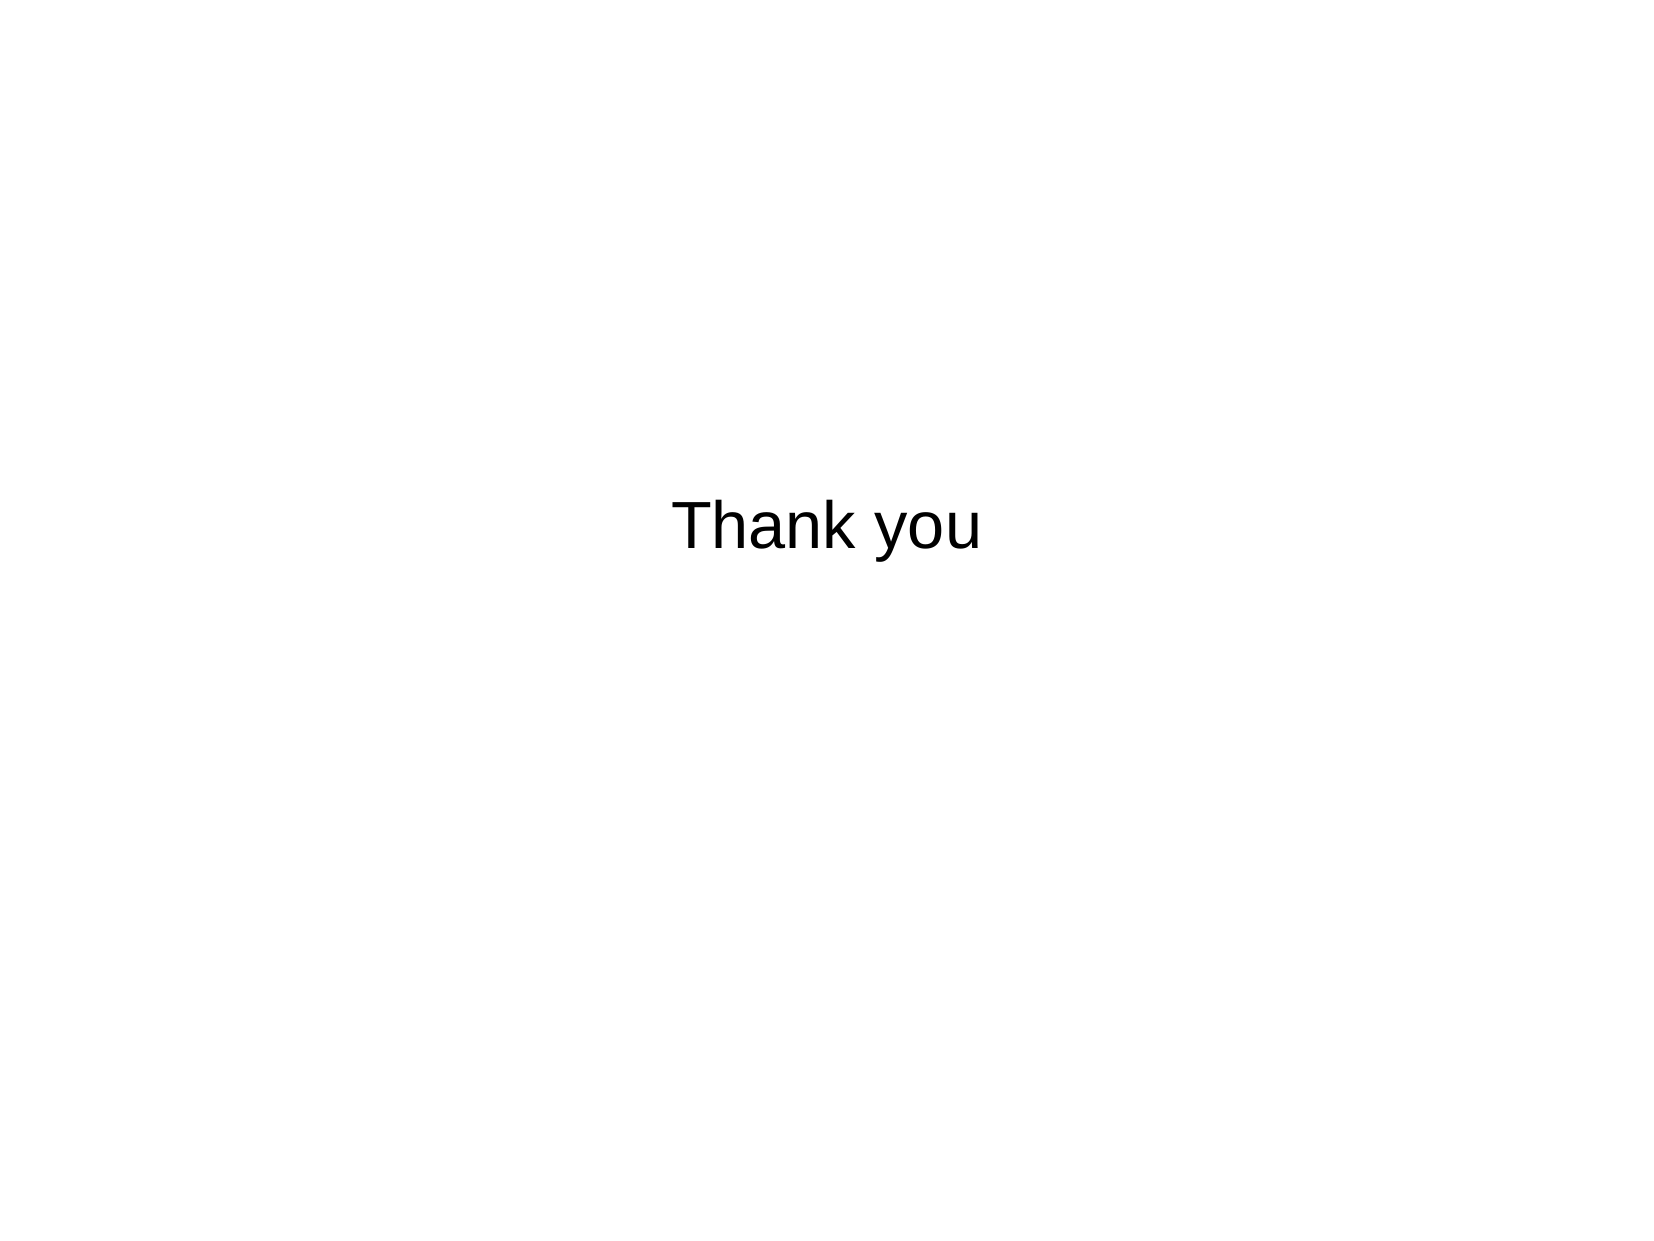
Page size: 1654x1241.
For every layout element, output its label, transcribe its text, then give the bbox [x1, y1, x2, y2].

subtitle Thank you [82, 481, 1571, 562]
